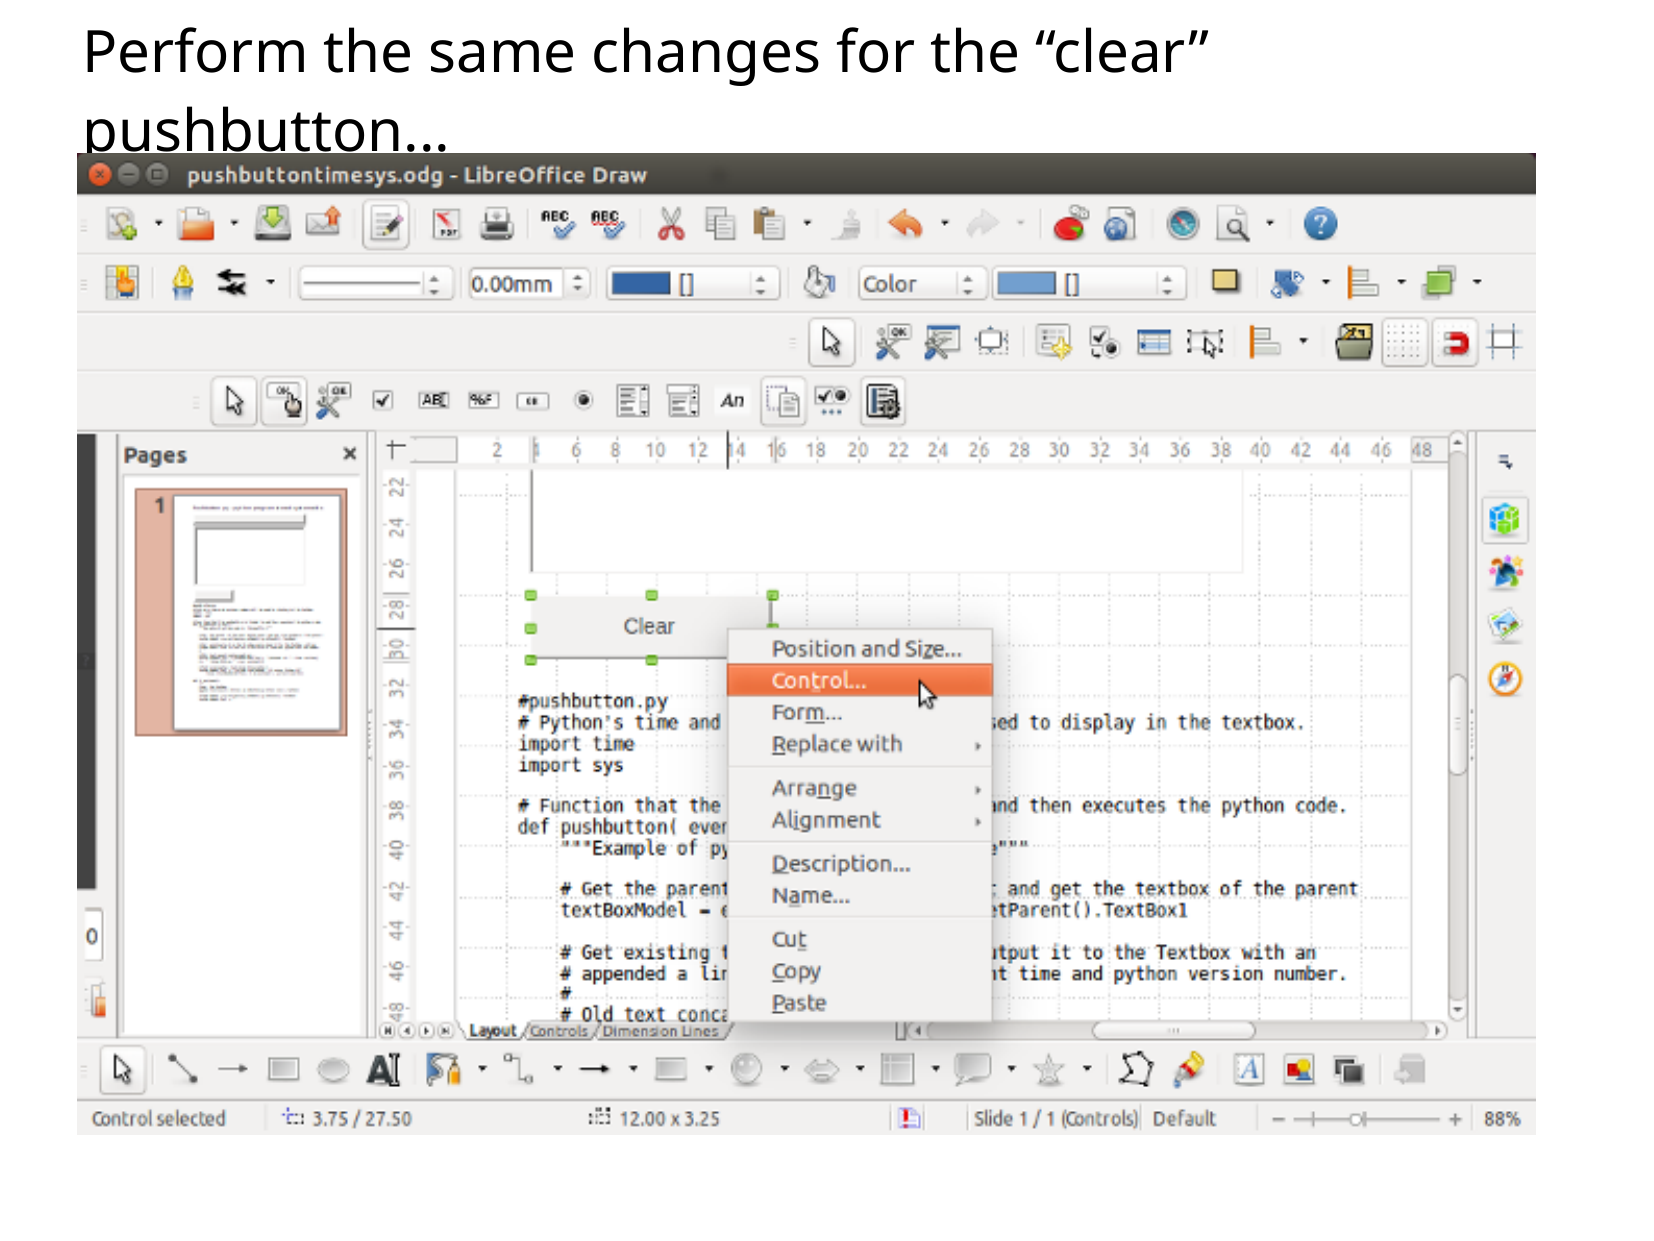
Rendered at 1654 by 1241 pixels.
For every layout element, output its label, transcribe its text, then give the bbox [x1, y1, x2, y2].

title Perform the same changes for the “clear” pushbutton... [82, 49, 1571, 130]
picture [77, 153, 1536, 1135]
